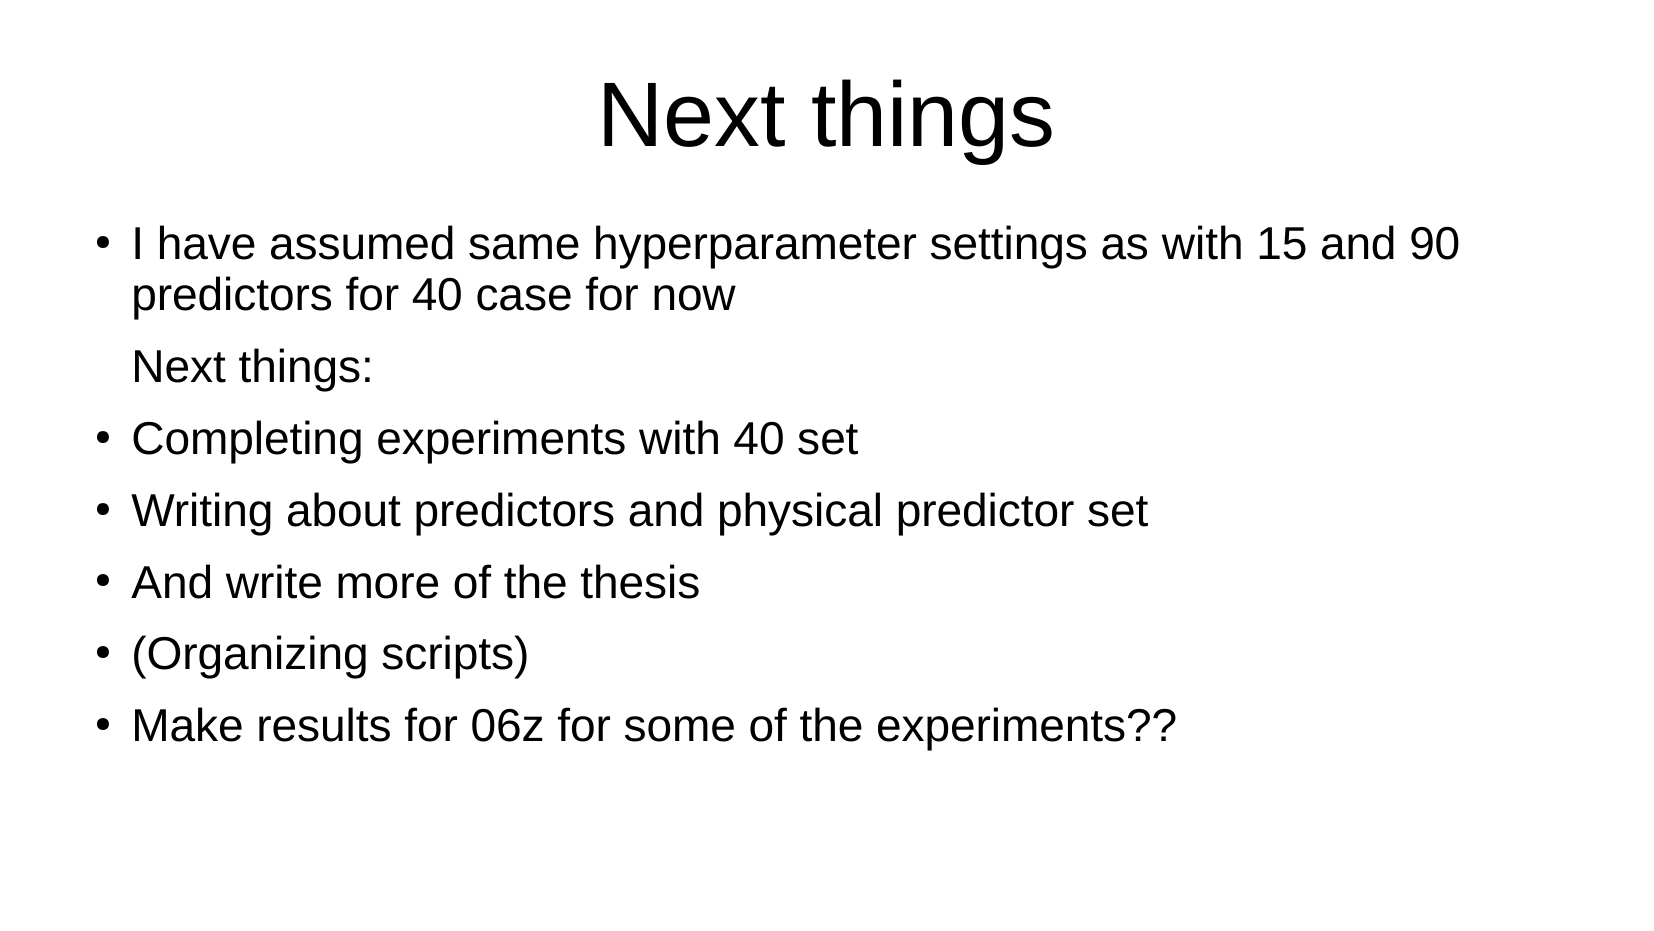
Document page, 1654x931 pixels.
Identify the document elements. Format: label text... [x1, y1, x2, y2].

title Next things [82, 37, 1571, 193]
list I have assumed same hyperparameter settings as with 15 and 90 predictors for 40 case for now Next things: Completing experiments with 40 set Writing about predictors and physical predictor set And write more of the thesis (Organizing scripts) Make results for 06z for some of the experiments?? [82, 217, 1571, 757]
